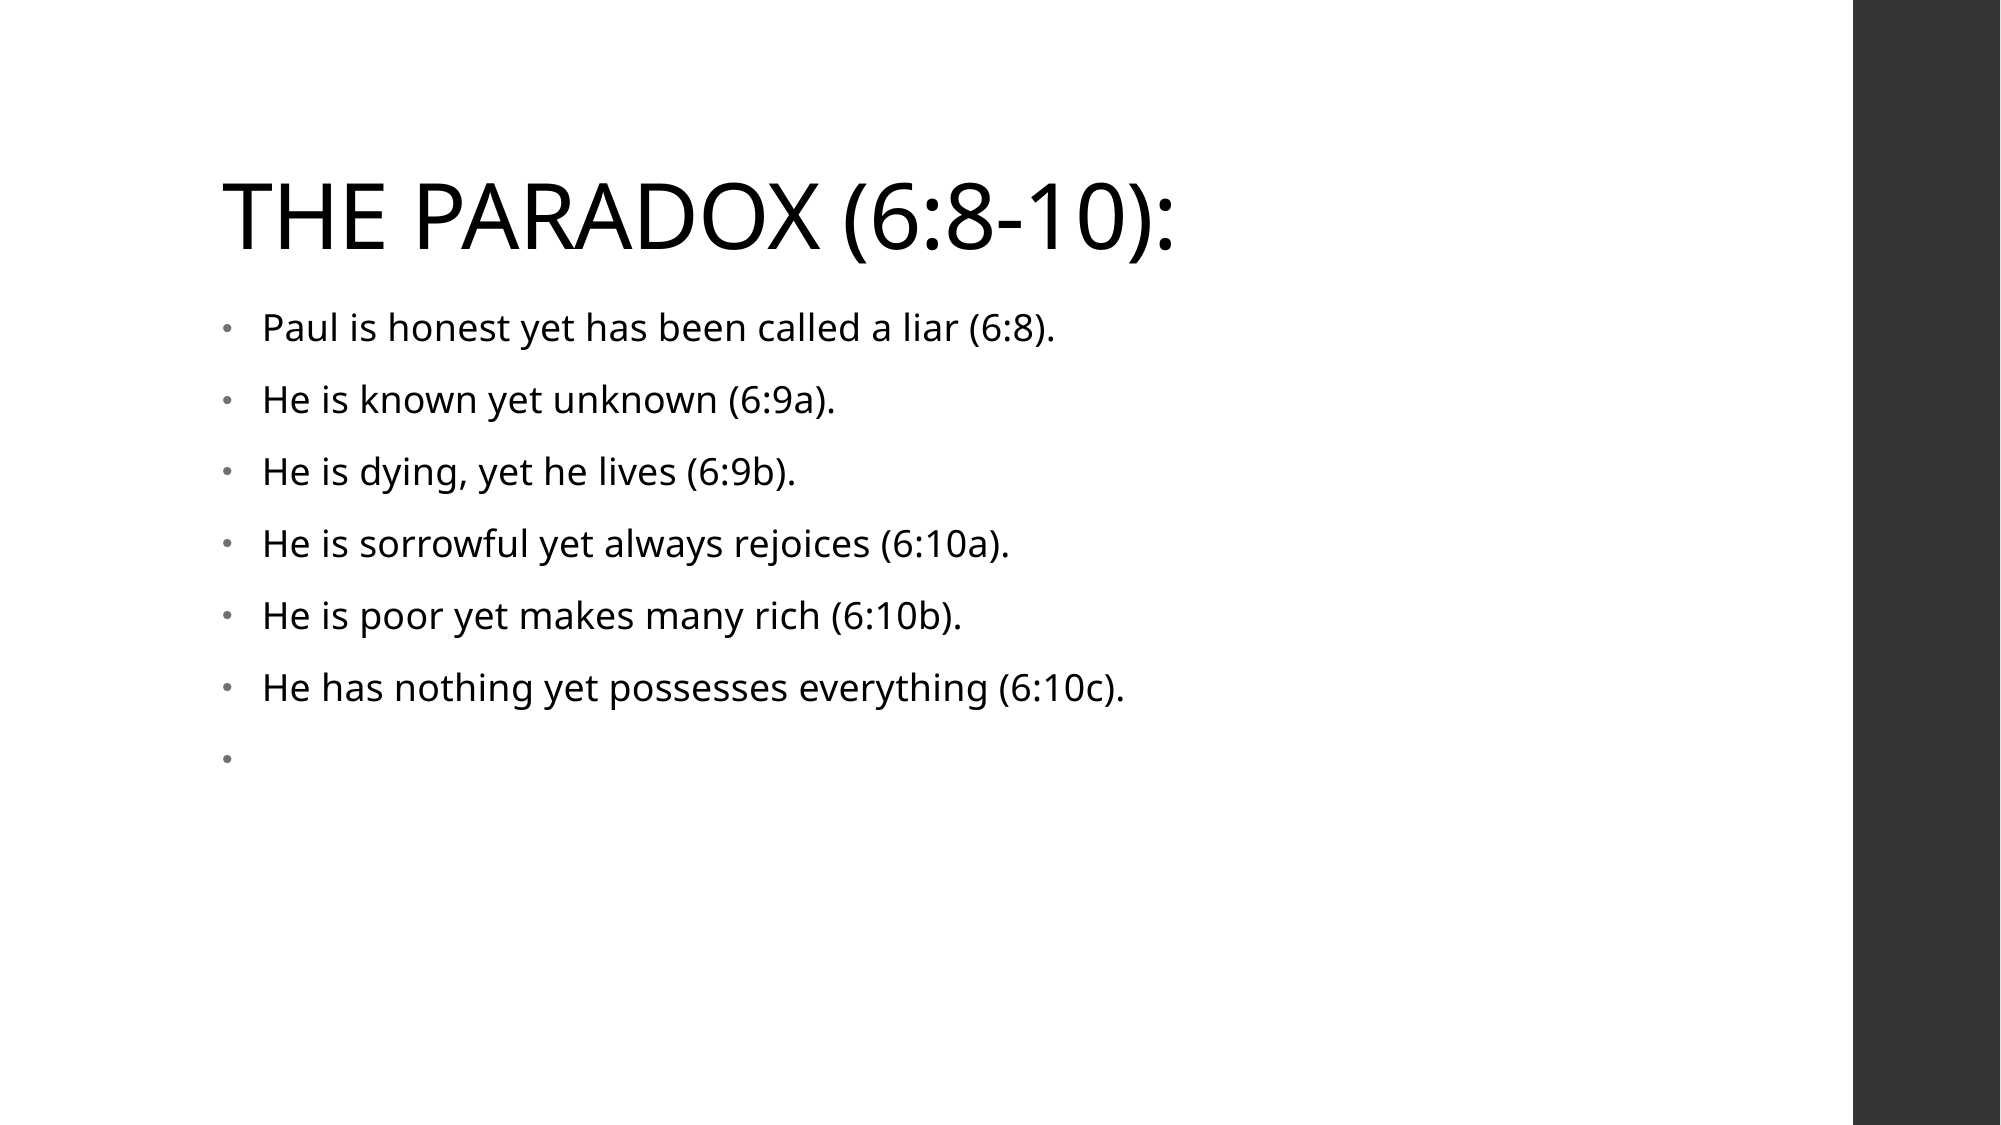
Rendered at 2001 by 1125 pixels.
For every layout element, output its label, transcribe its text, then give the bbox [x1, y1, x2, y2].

list Paul is honest yet has been called a liar (6:8). He is known yet unknown (6:9a). He is dying, yet he lives (6:9b). He is sorrowful yet always rejoices (6:10a). He is poor yet makes many rich (6:10b). He has nothing yet possesses everything (6:10c). [206, 299, 1617, 1014]
title THE PARADOX (6:8-10): [206, 60, 1797, 278]
